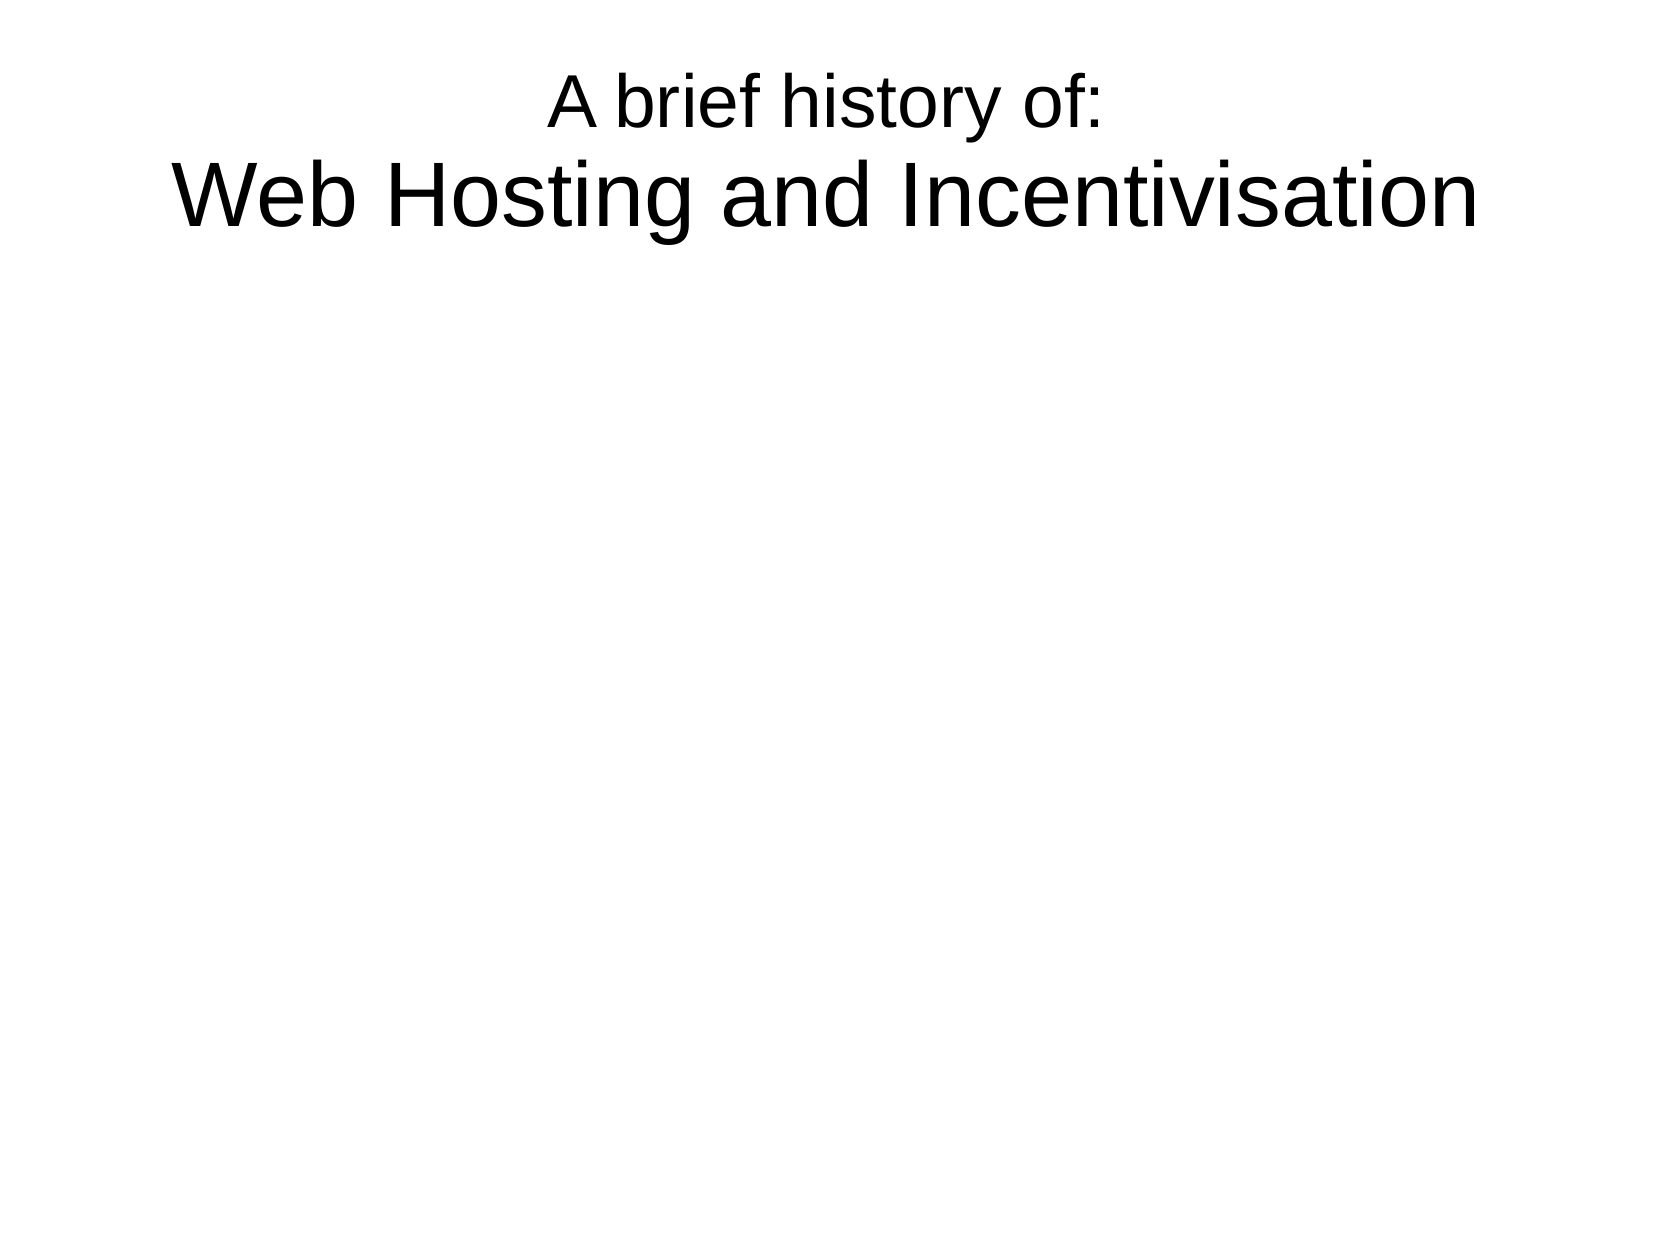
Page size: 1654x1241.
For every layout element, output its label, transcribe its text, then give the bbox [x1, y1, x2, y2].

title A brief history of: Web Hosting and Incentivisation [82, 49, 1571, 257]
